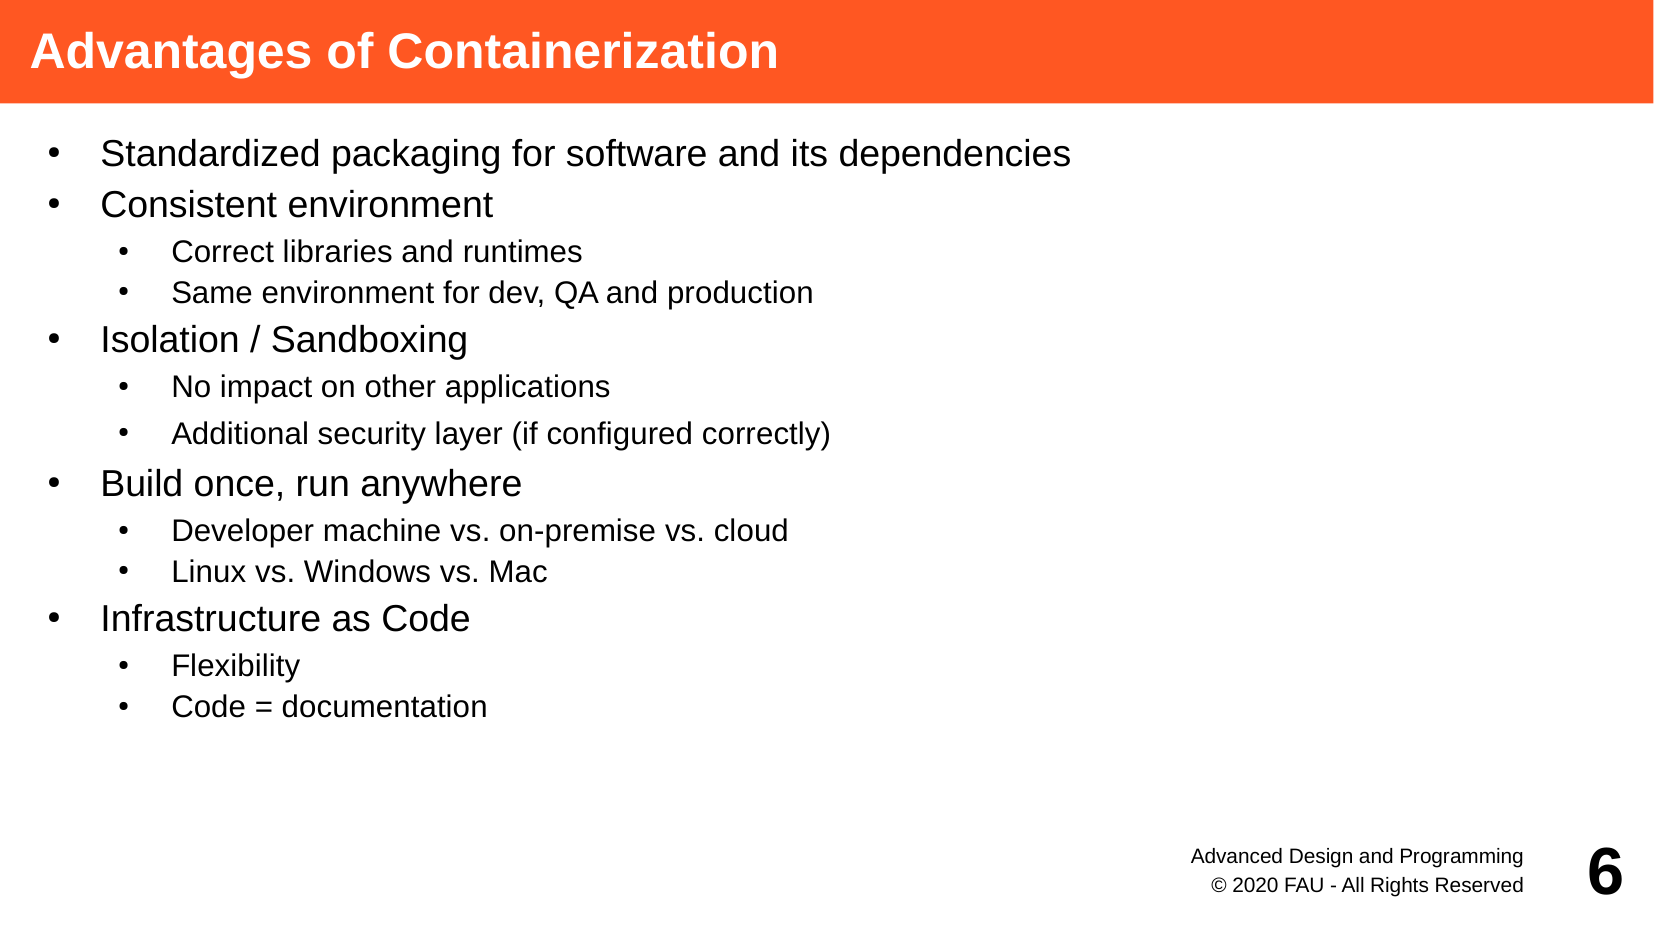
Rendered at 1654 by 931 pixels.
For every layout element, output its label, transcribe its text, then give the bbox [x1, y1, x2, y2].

list Standardized packaging for software and its dependencies Consistent environment Correct libraries and runtimes Same environment for dev, QA and production Isolation / Sandboxing No impact on other applications Additional security layer (if configured correctly) Build once, run anywhere Developer machine vs. on-premise vs. cloud Linux vs. Windows vs. Mac Infrastructure as Code Flexibility Code = documentation [29, 132, 1625, 813]
title Advantages of Containerization [0, 0, 1654, 104]
